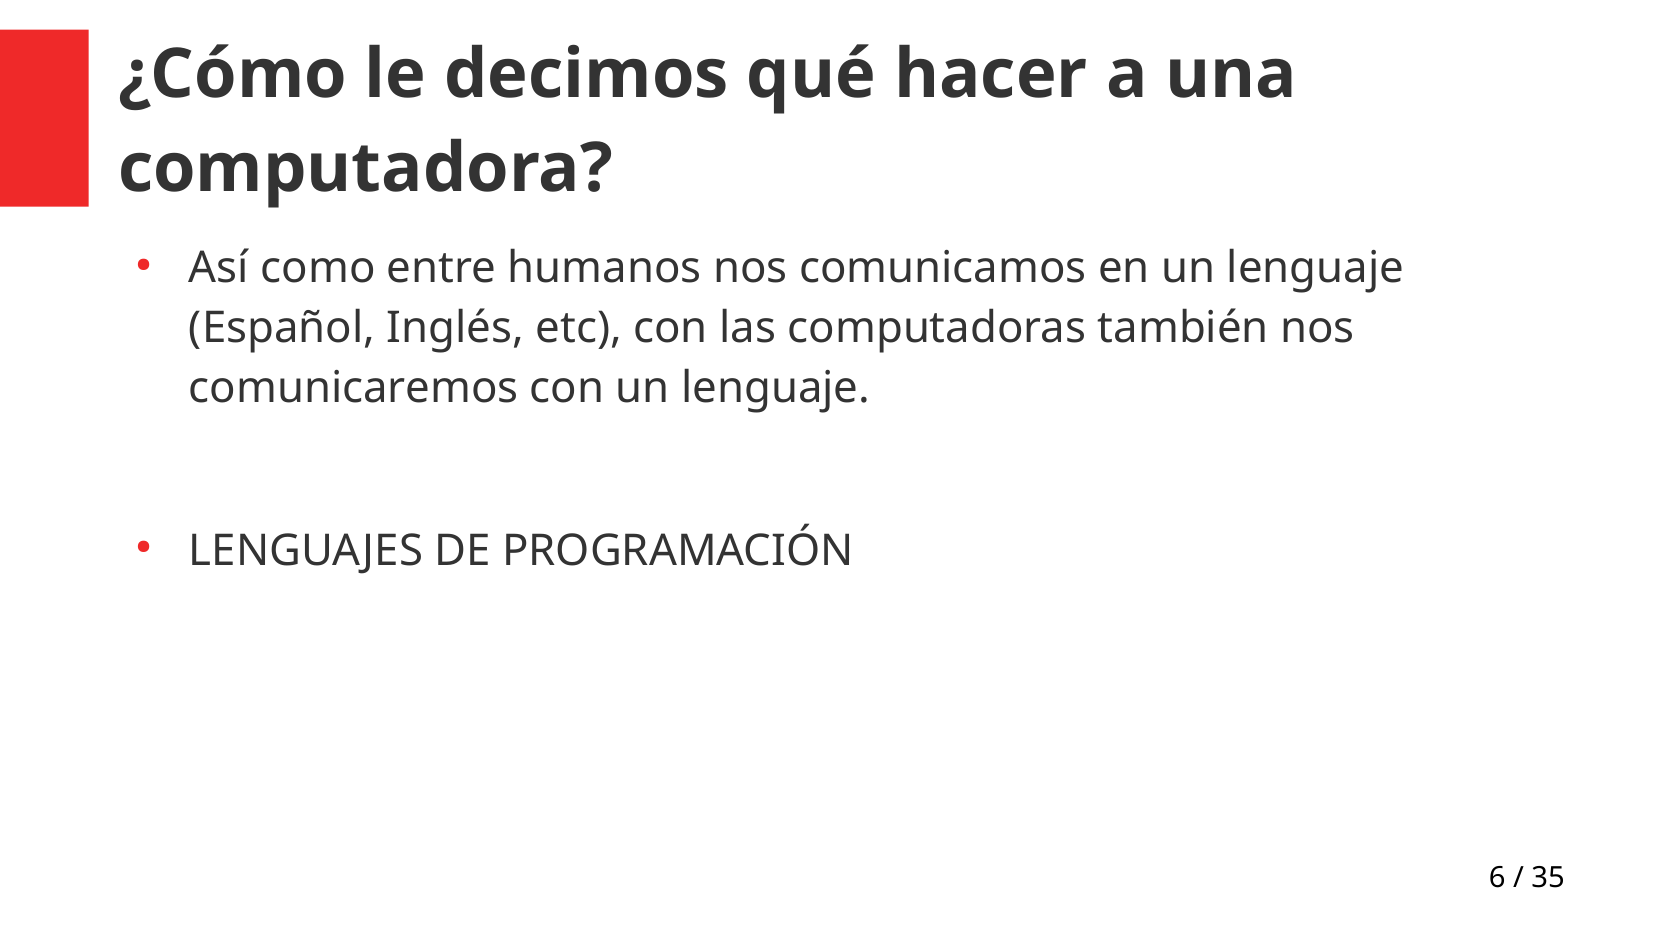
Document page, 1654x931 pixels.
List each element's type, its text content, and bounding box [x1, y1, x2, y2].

title ¿Cómo le decimos qué hacer a una computadora? [118, 29, 1595, 207]
list Así como entre humanos nos comunicamos en un lenguaje (Español, Inglés, etc), con las computadoras también nos comunicaremos con un lenguaje. LENGUAJES DE PROGRAMACIÓN [118, 236, 1595, 798]
